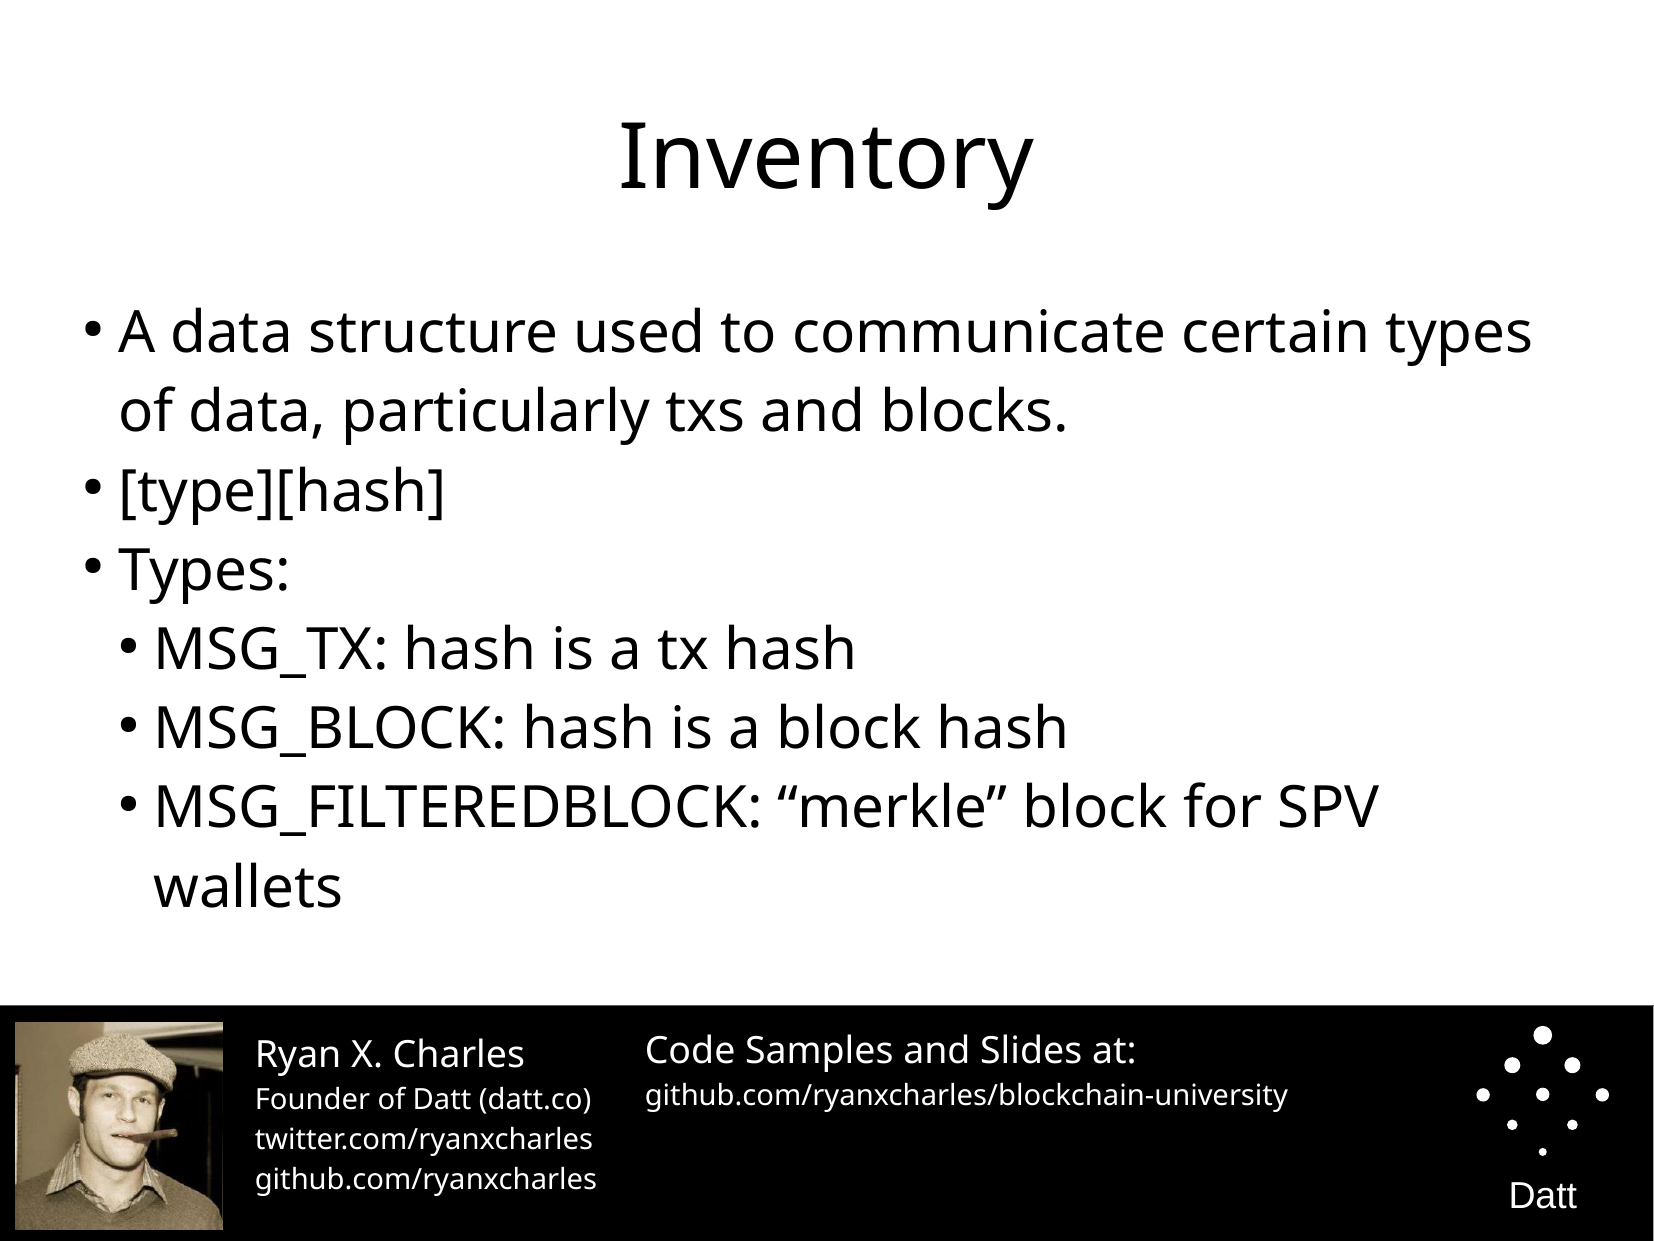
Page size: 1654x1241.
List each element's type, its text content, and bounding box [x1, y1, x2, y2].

subtitle A data structure used to communicate certain types of data, particularly txs and blocks. [type][hash] Types: MSG_TX: hash is a tx hash MSG_BLOCK: hash is a block hash MSG_FILTEREDBLOCK: “merkle” block for SPV wallets [82, 290, 1571, 1005]
picture [15, 1022, 223, 1231]
title Inventory [82, 49, 1571, 257]
picture [1475, 1023, 1611, 1159]
text_box Code Samples and Slides at: github.com/ryanxcharles/blockchain-university [630, 1015, 1403, 1156]
text_box [0, 1005, 1654, 1241]
text_box Ryan X. Charles Founder of Datt (datt.co) twitter.com/ryanxcharles github.com/ryanxcharles [240, 1020, 976, 1241]
text_box Datt [1452, 1167, 1633, 1241]
